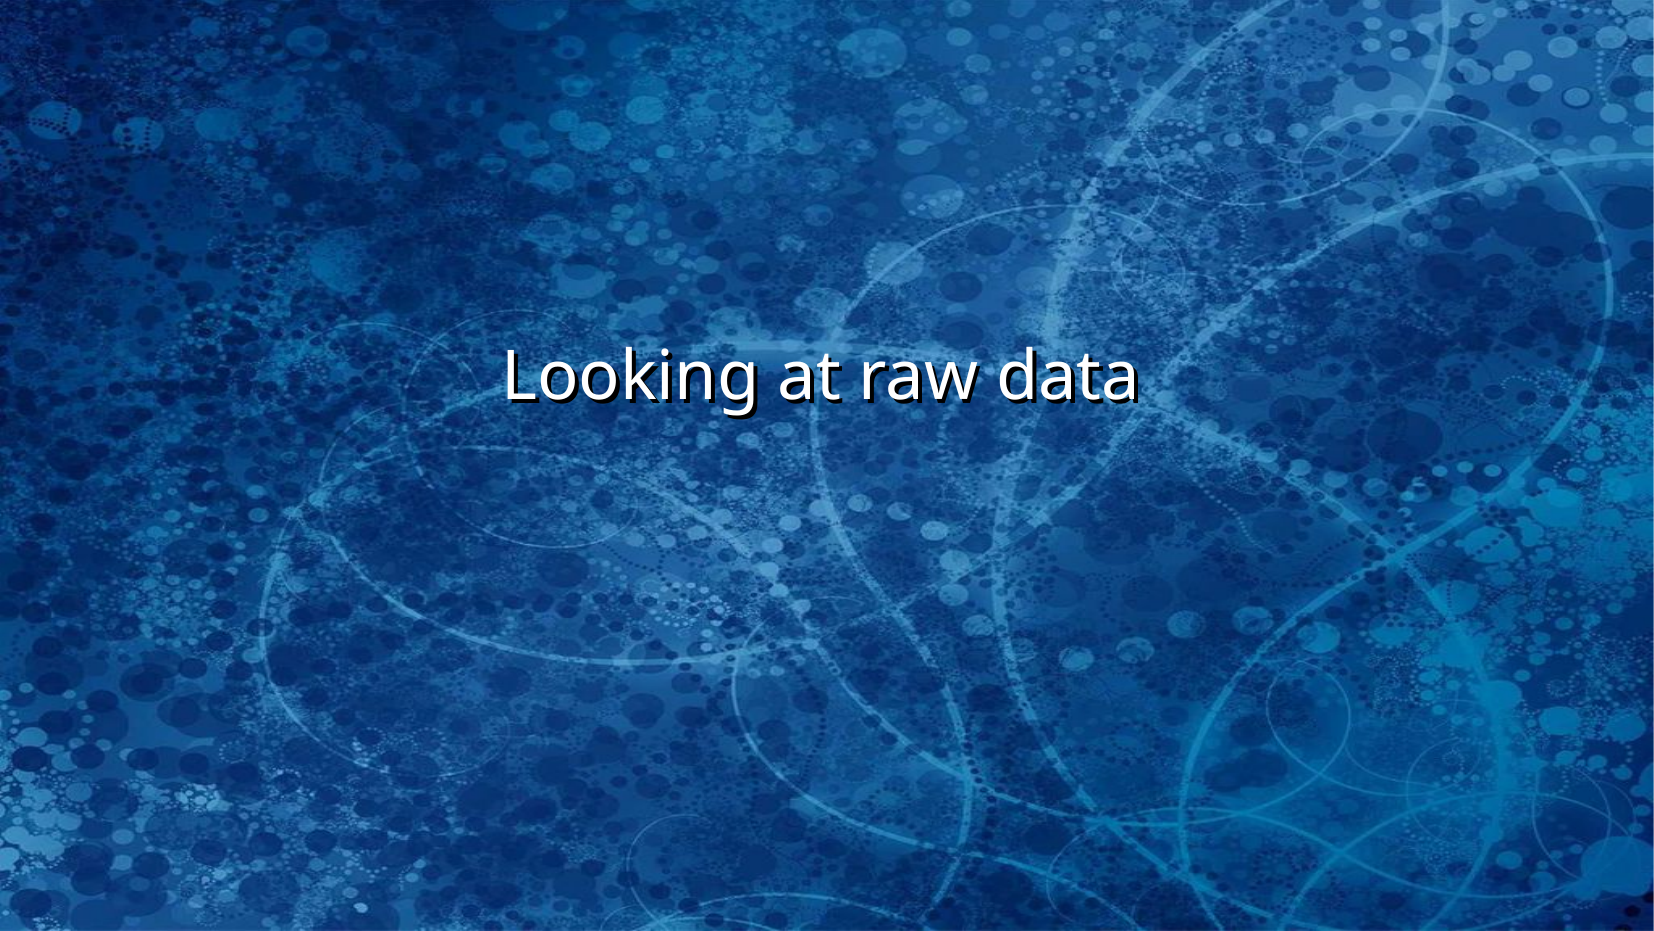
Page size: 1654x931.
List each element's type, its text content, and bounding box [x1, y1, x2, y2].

title Looking at raw data [76, 295, 1565, 451]
picture [0, 0, 1654, 931]
